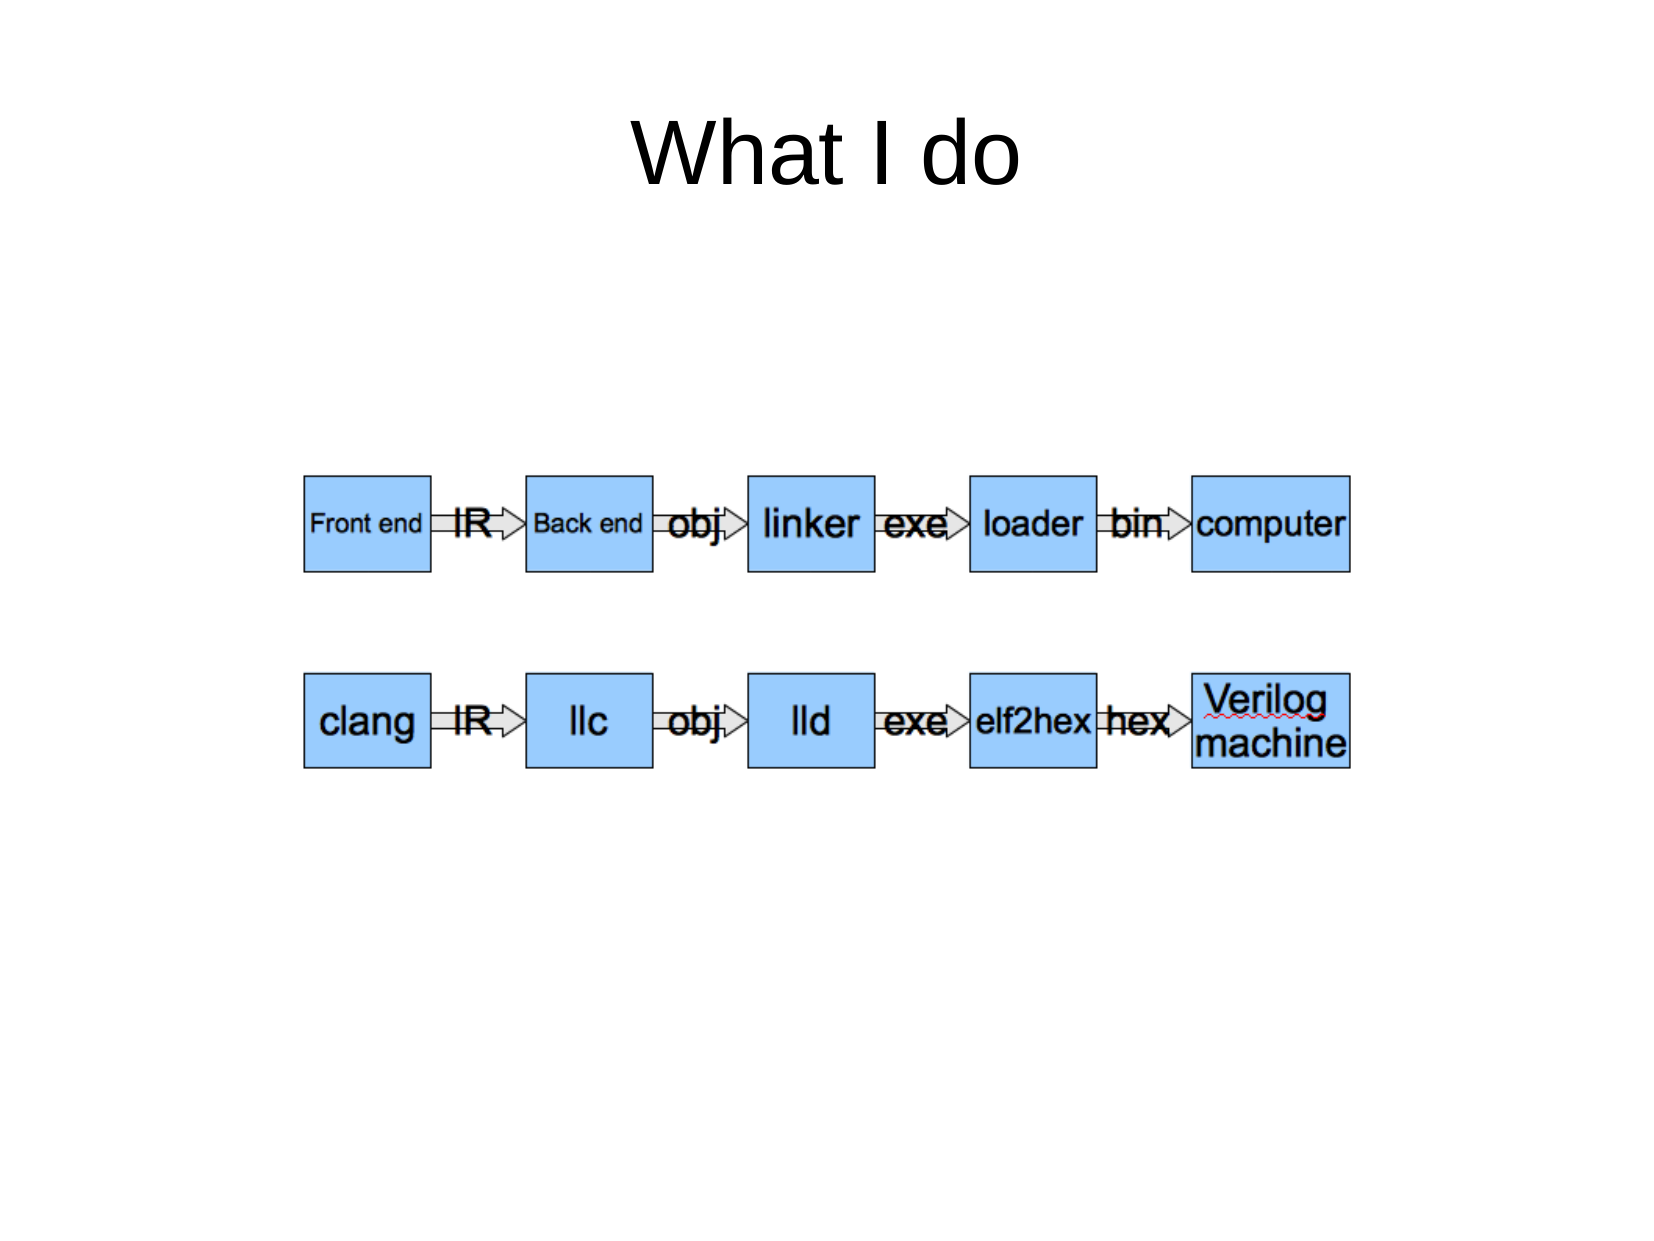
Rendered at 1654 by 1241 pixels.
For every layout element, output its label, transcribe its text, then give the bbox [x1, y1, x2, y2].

title What I do [82, 49, 1571, 257]
picture [285, 460, 1376, 783]
